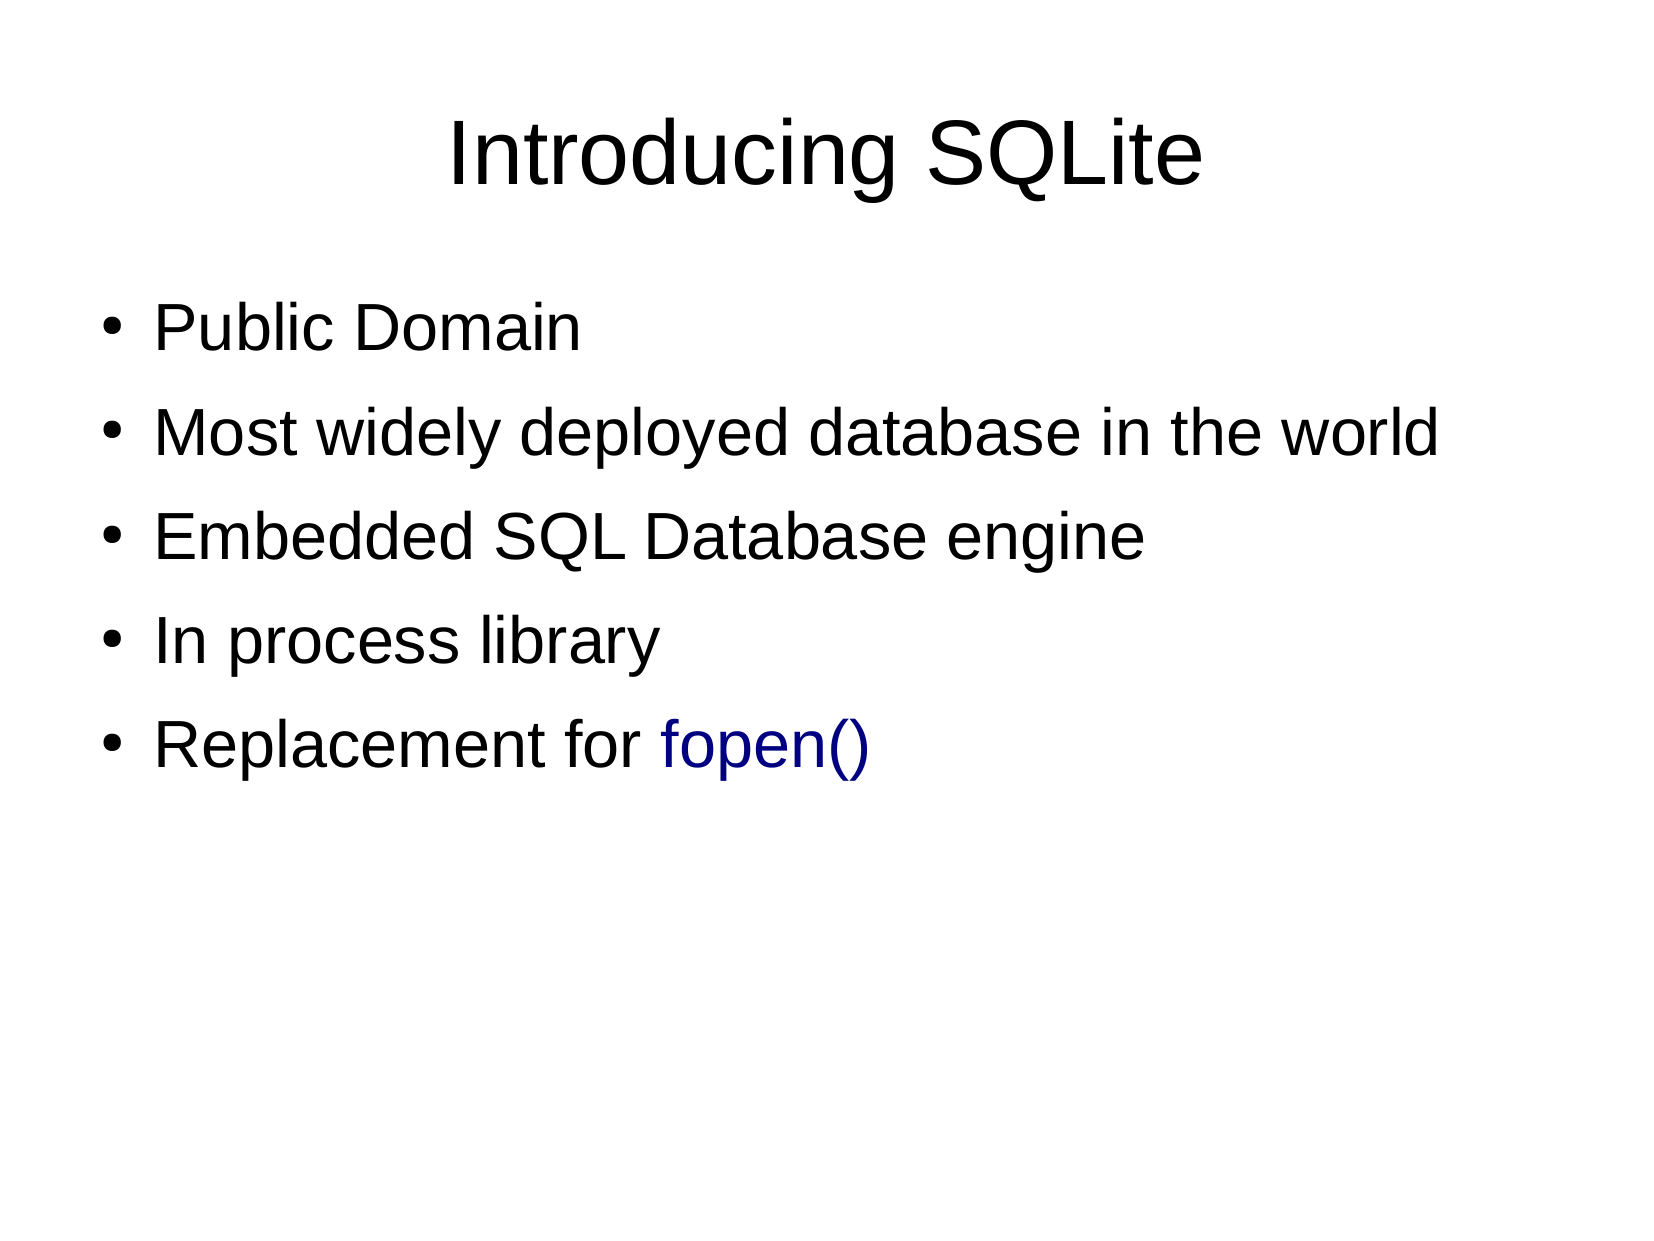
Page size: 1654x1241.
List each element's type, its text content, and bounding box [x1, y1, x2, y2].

title Introducing SQLite [82, 49, 1571, 257]
list Public Domain Most widely deployed database in the world Embedded SQL Database engine In process library Replacement for fopen() [82, 290, 1571, 1010]
